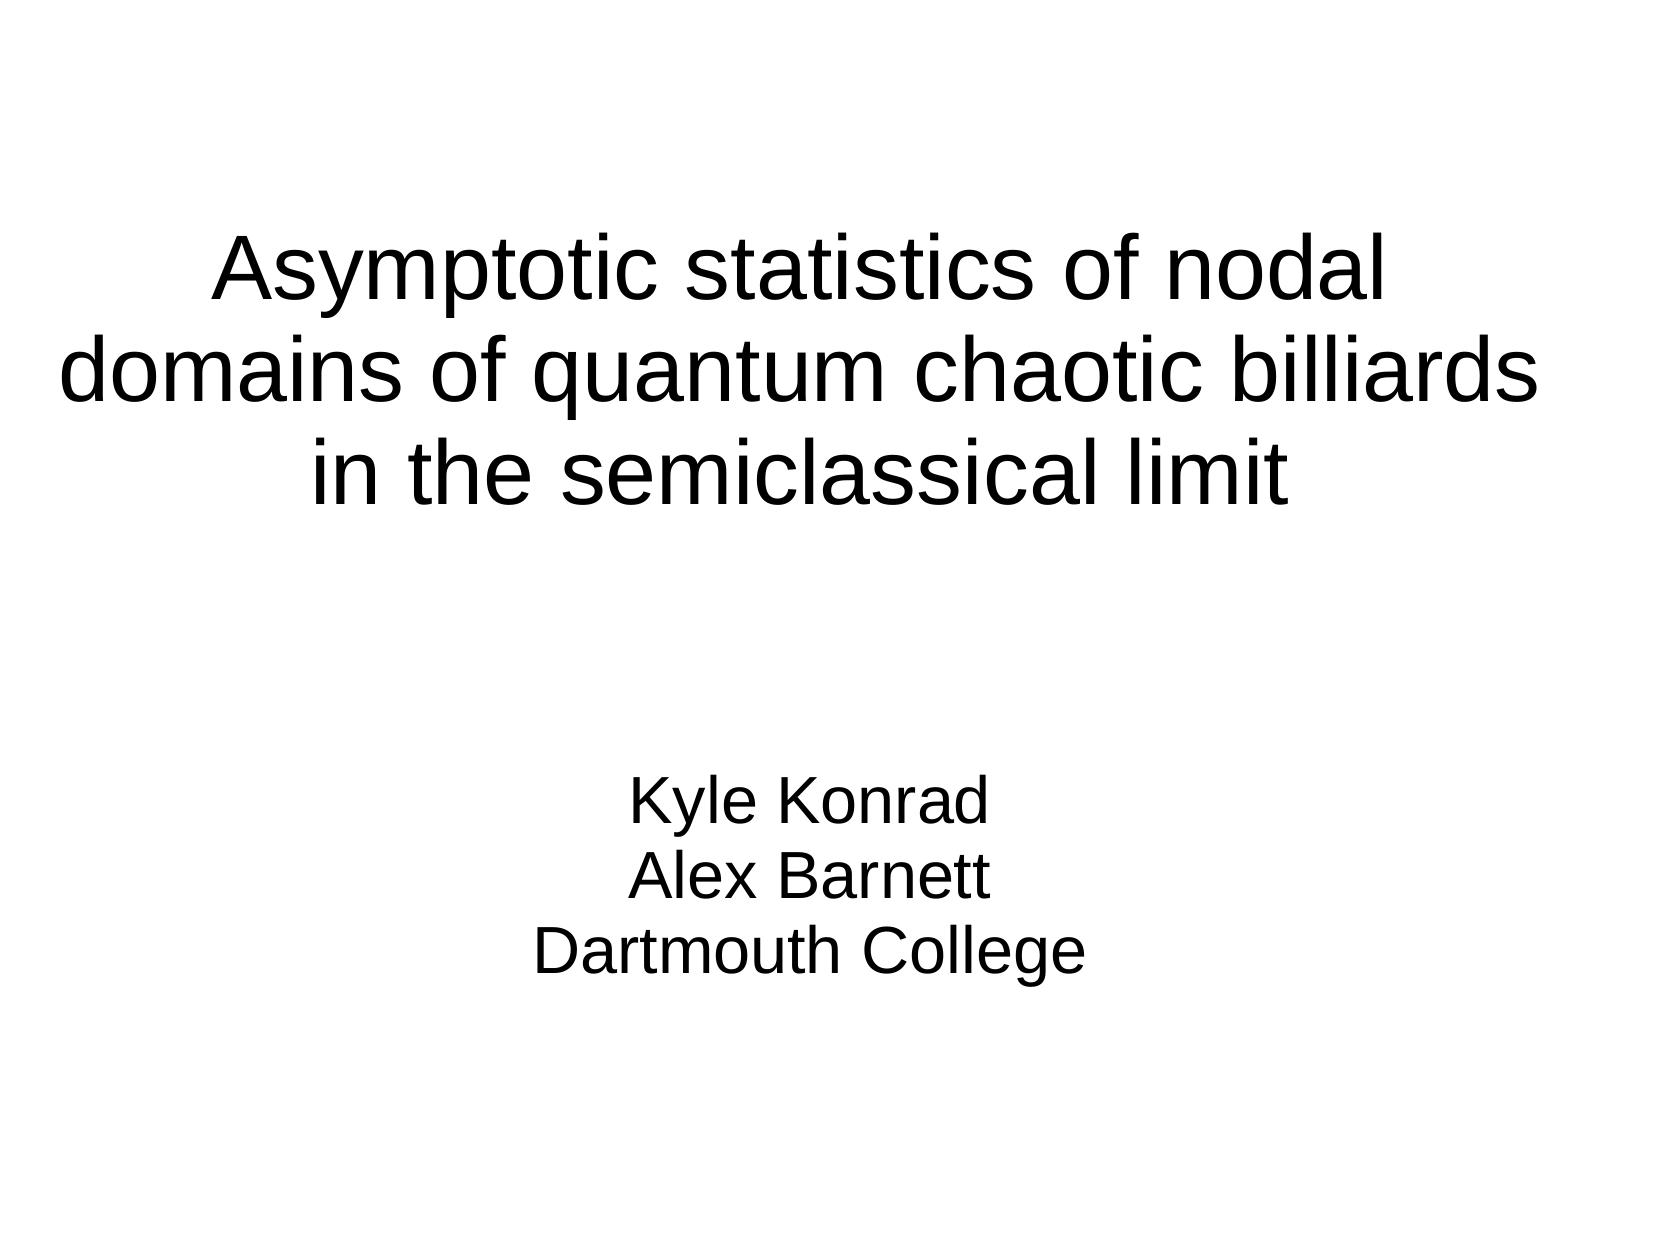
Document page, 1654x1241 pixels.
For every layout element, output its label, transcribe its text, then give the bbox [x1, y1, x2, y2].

title Asymptotic statistics of nodal domains of quantum chaotic billiards in the semiclassical limit [56, 216, 1545, 524]
subtitle Kyle Konrad Alex Barnett Dartmouth College [82, 670, 1538, 1081]
